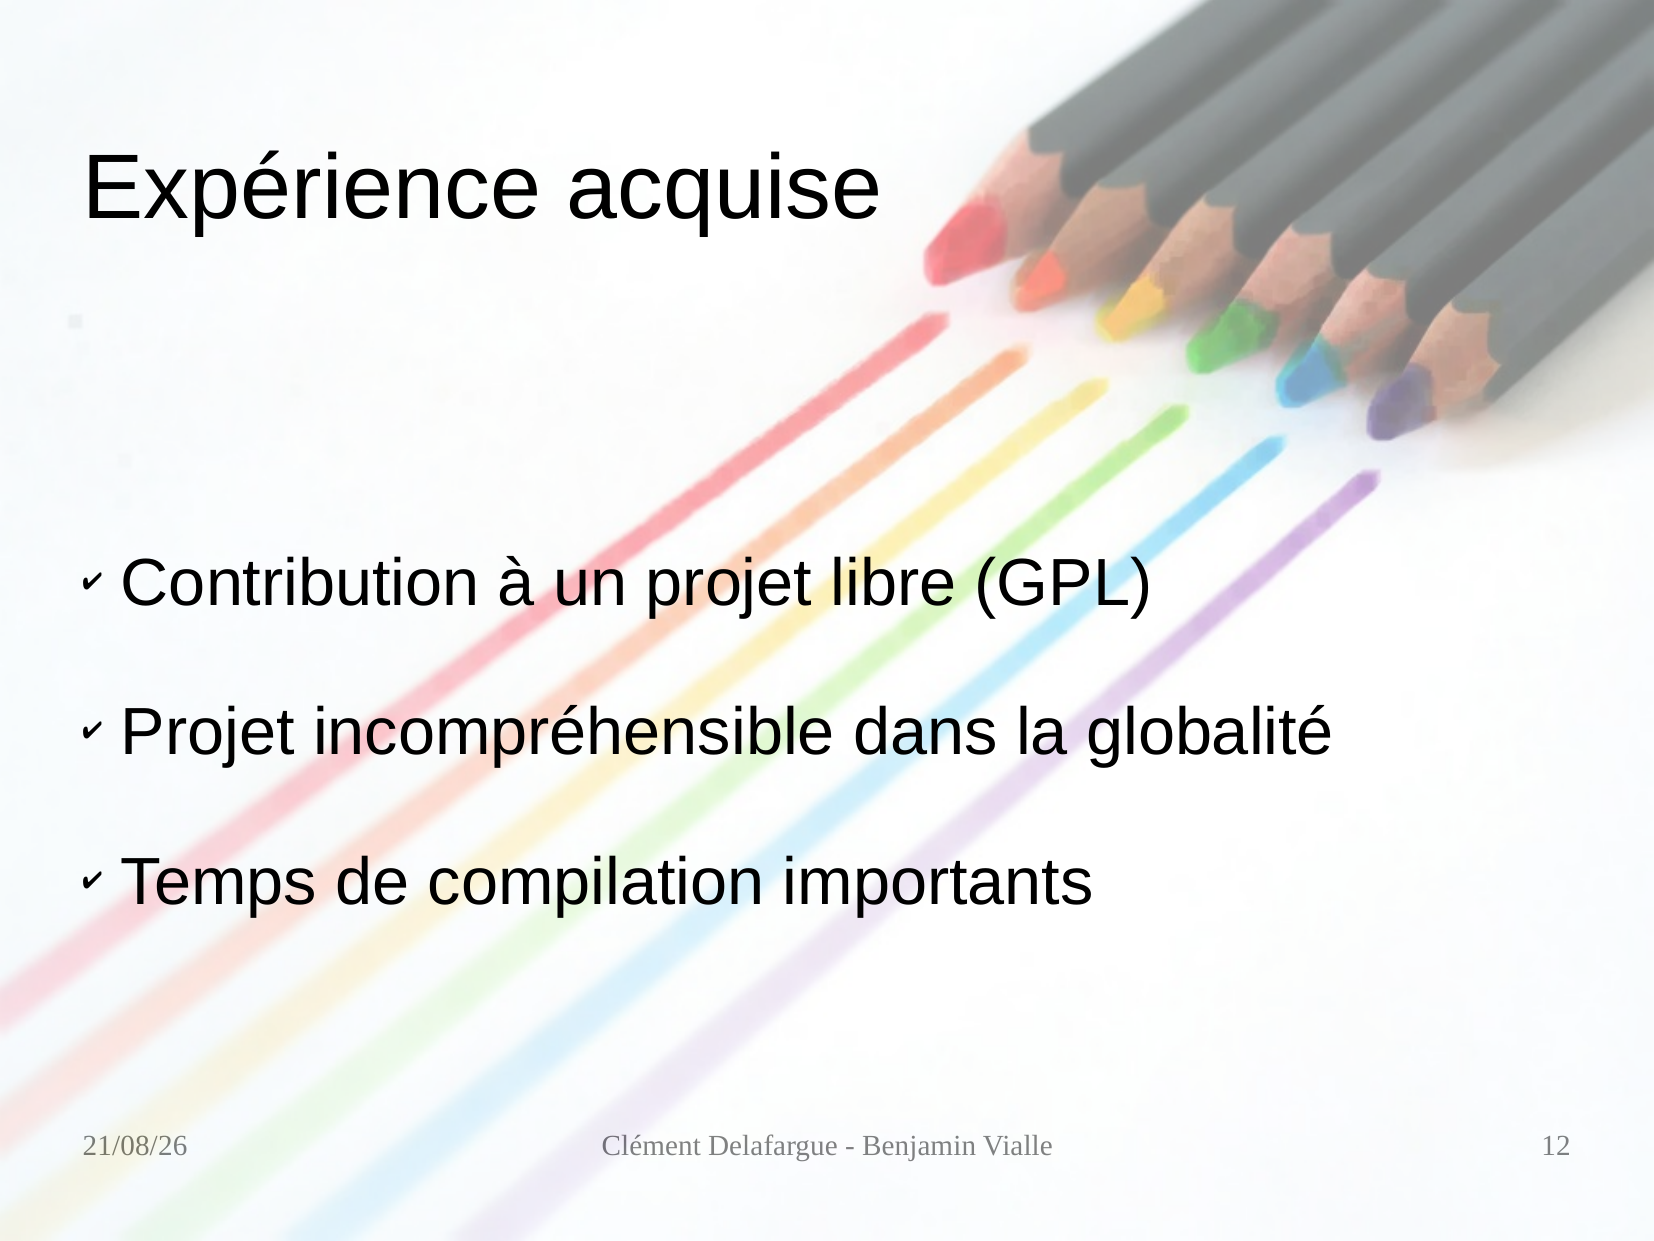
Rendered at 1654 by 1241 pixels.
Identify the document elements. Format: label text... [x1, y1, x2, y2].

picture [1557, 1136, 1569, 1155]
picture [774, 1141, 786, 1155]
picture [679, 1141, 692, 1155]
picture [692, 1139, 700, 1155]
picture [811, 1142, 824, 1155]
subtitle Contribution à un projet libre (GPL) Projet incompréhensible dans la globalité Temps de compilation importants [82, 361, 1571, 1102]
picture [918, 1141, 930, 1155]
picture [136, 1136, 148, 1155]
picture [931, 1141, 952, 1155]
picture [83, 1136, 95, 1155]
picture [173, 1136, 186, 1155]
picture [112, 1136, 120, 1155]
picture [643, 1141, 664, 1155]
picture [622, 1135, 629, 1155]
picture [796, 1140, 809, 1161]
picture [751, 1141, 763, 1155]
picture [787, 1141, 795, 1155]
picture [962, 1141, 975, 1155]
title Expérience acquise [82, 56, 1093, 318]
picture [149, 1136, 157, 1155]
picture [100, 1136, 110, 1155]
picture [764, 1134, 773, 1155]
picture [982, 1136, 1003, 1155]
picture [1011, 1141, 1023, 1155]
picture [895, 1141, 908, 1155]
picture [630, 1141, 641, 1155]
picture [730, 1141, 741, 1155]
picture [743, 1135, 750, 1155]
picture [1003, 1142, 1010, 1155]
picture [1032, 1135, 1039, 1155]
picture [602, 1136, 619, 1155]
picture [1024, 1135, 1031, 1155]
picture [159, 1136, 171, 1155]
picture [908, 1142, 914, 1161]
picture [709, 1136, 728, 1155]
picture [666, 1141, 677, 1155]
picture [1544, 1136, 1554, 1155]
picture [121, 1136, 133, 1155]
picture [1040, 1141, 1051, 1155]
picture [882, 1141, 893, 1155]
picture [954, 1142, 961, 1155]
picture [825, 1141, 836, 1155]
picture [863, 1136, 880, 1155]
